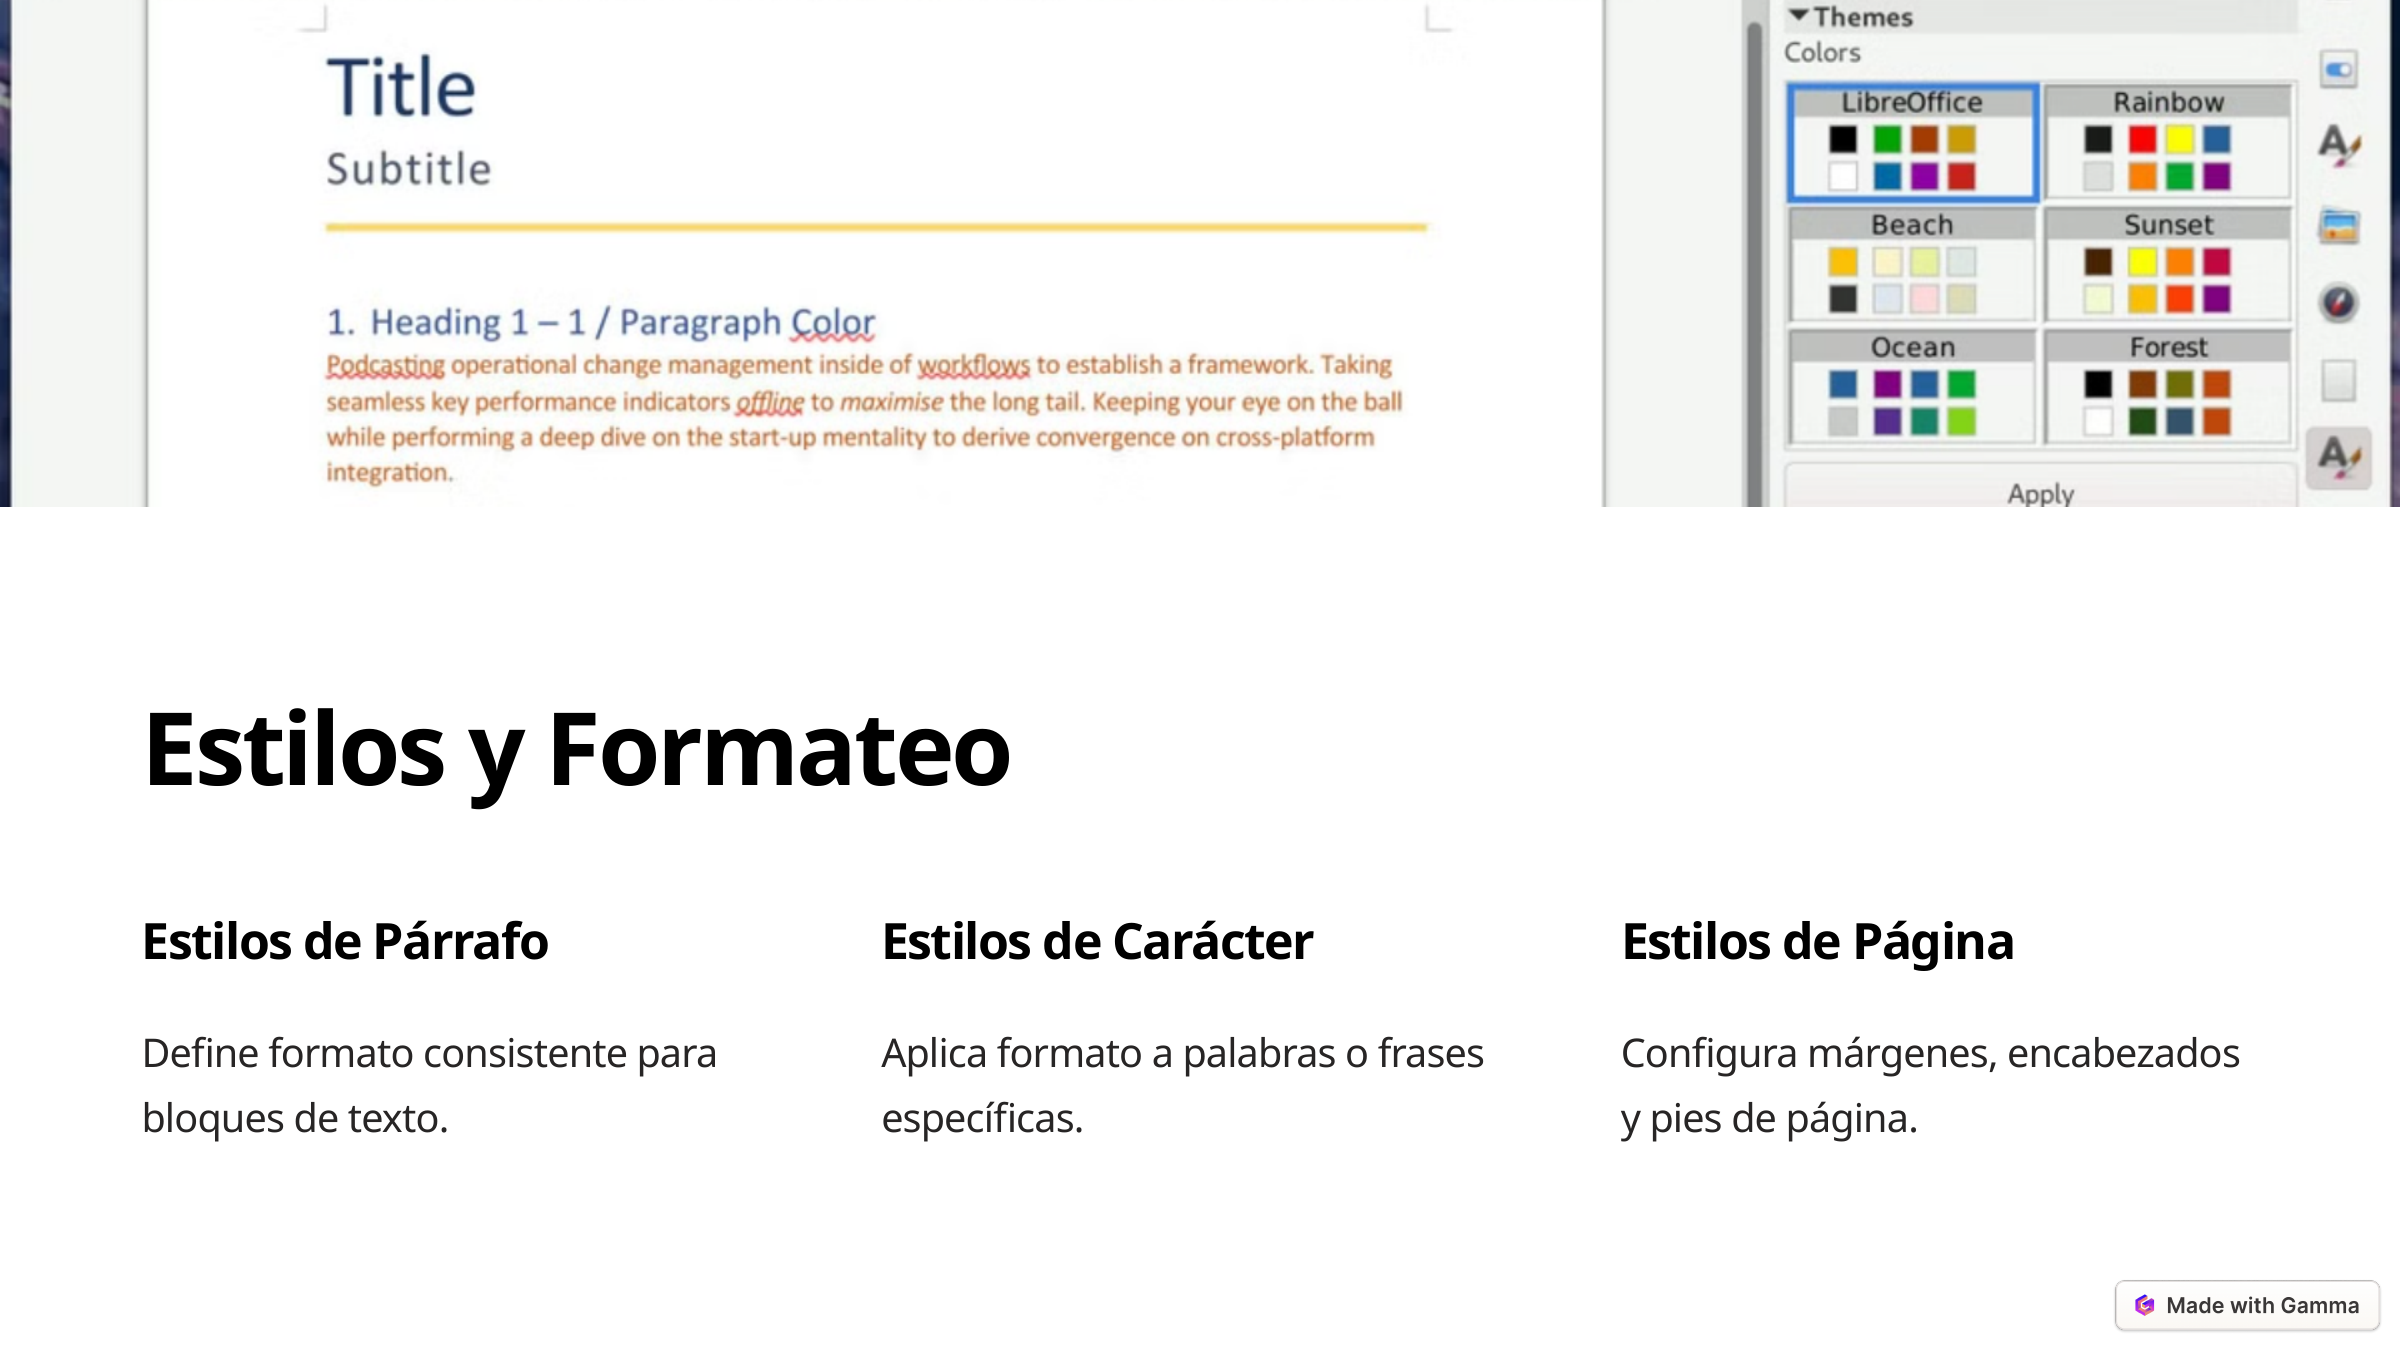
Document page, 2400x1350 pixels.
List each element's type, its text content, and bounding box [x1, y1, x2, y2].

text_box Estilos y Formateo [141, 679, 1155, 806]
text_box Aplica formato a palabras o frases específicas. [881, 1010, 1521, 1141]
picture [2106, 1271, 2389, 1339]
text_box Estilos de Párrafo [141, 907, 648, 971]
text_box Estilos de Página [1620, 907, 2128, 971]
text_box Configura márgenes, encabezados y pies de página. [1620, 1010, 2261, 1141]
picture [0, 0, 2400, 507]
text_box Define formato consistente para bloques de texto. [141, 1010, 782, 1141]
text_box Estilos de Carácter [881, 907, 1388, 971]
